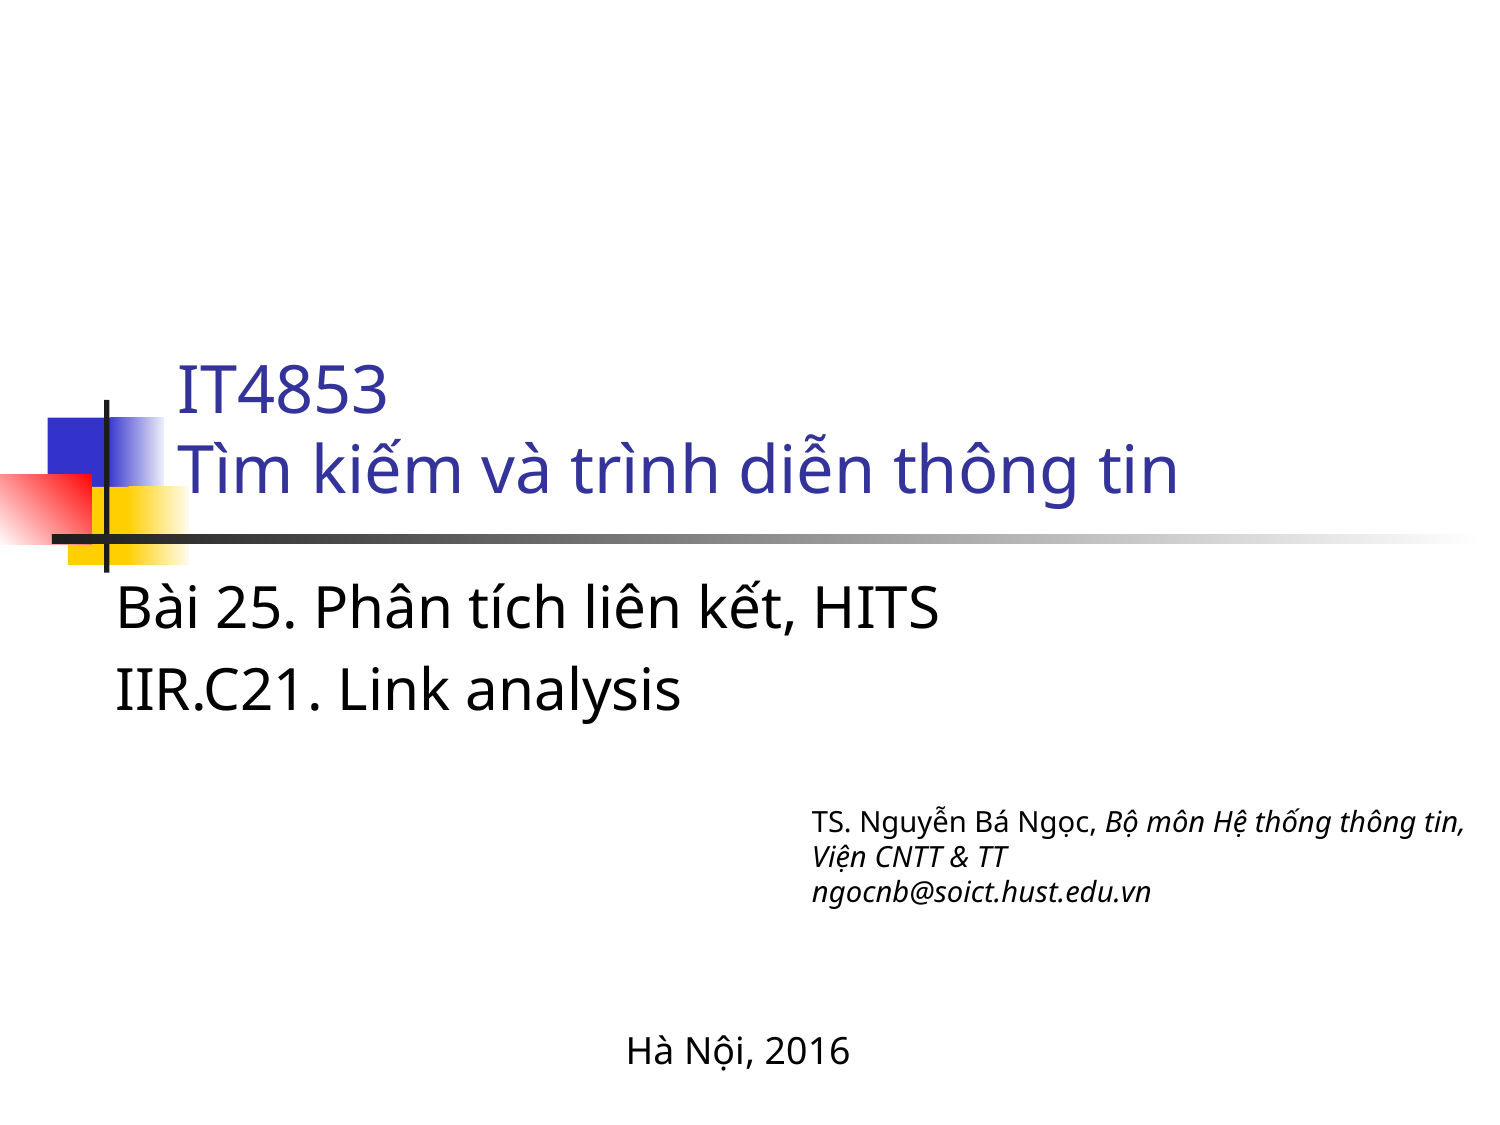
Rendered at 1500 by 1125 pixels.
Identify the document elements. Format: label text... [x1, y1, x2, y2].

subtitle Bài 25. Phân tích liên kết, HITS IIR.C21. Link analysis [100, 562, 1275, 925]
text_box TS. Nguyễn Bá Ngọc, Bộ môn Hệ thống thông tin, Viện CNTT & TT ngocnb@soict.hust.edu.vn [797, 795, 1489, 916]
text_box Hà Nội, 2016 [490, 1019, 987, 1080]
title IT4853 Tìm kiếm và trình diễn thông tin [162, 275, 1438, 515]
